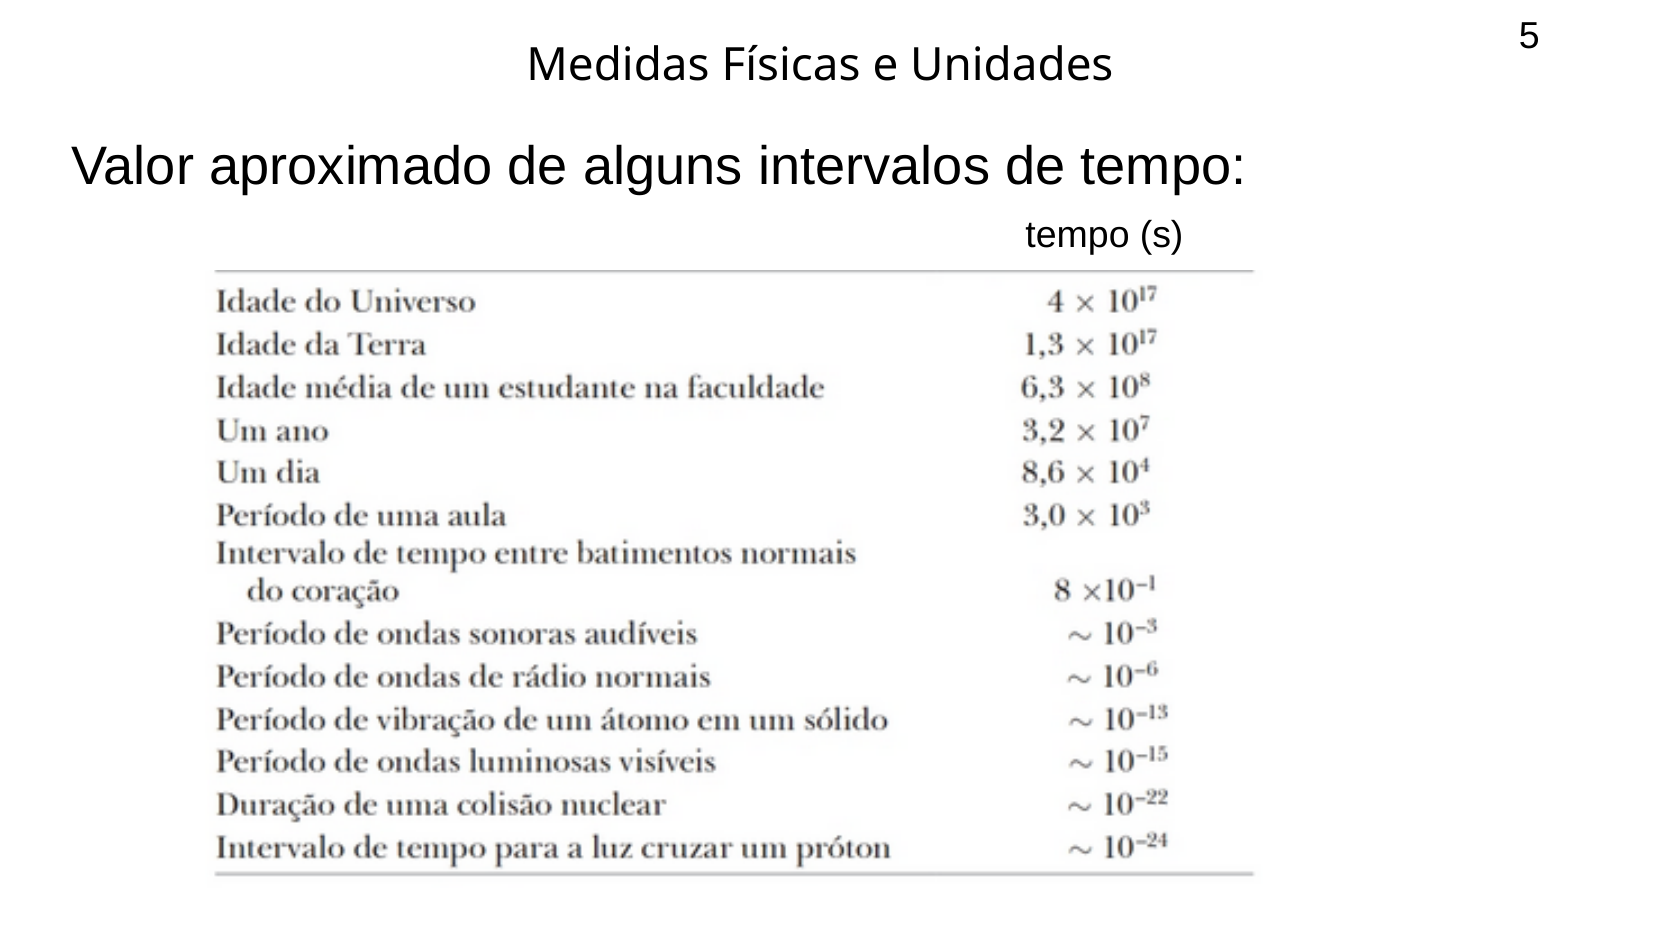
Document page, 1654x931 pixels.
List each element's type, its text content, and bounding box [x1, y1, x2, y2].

picture [204, 270, 1285, 891]
text_box <number> [1504, 6, 1654, 77]
text_box tempo (s) [1010, 206, 1199, 264]
text_box Valor aproximado de alguns intervalos de tempo: [71, 135, 1362, 197]
text_box Medidas Físicas e Unidades [511, 0, 1142, 102]
